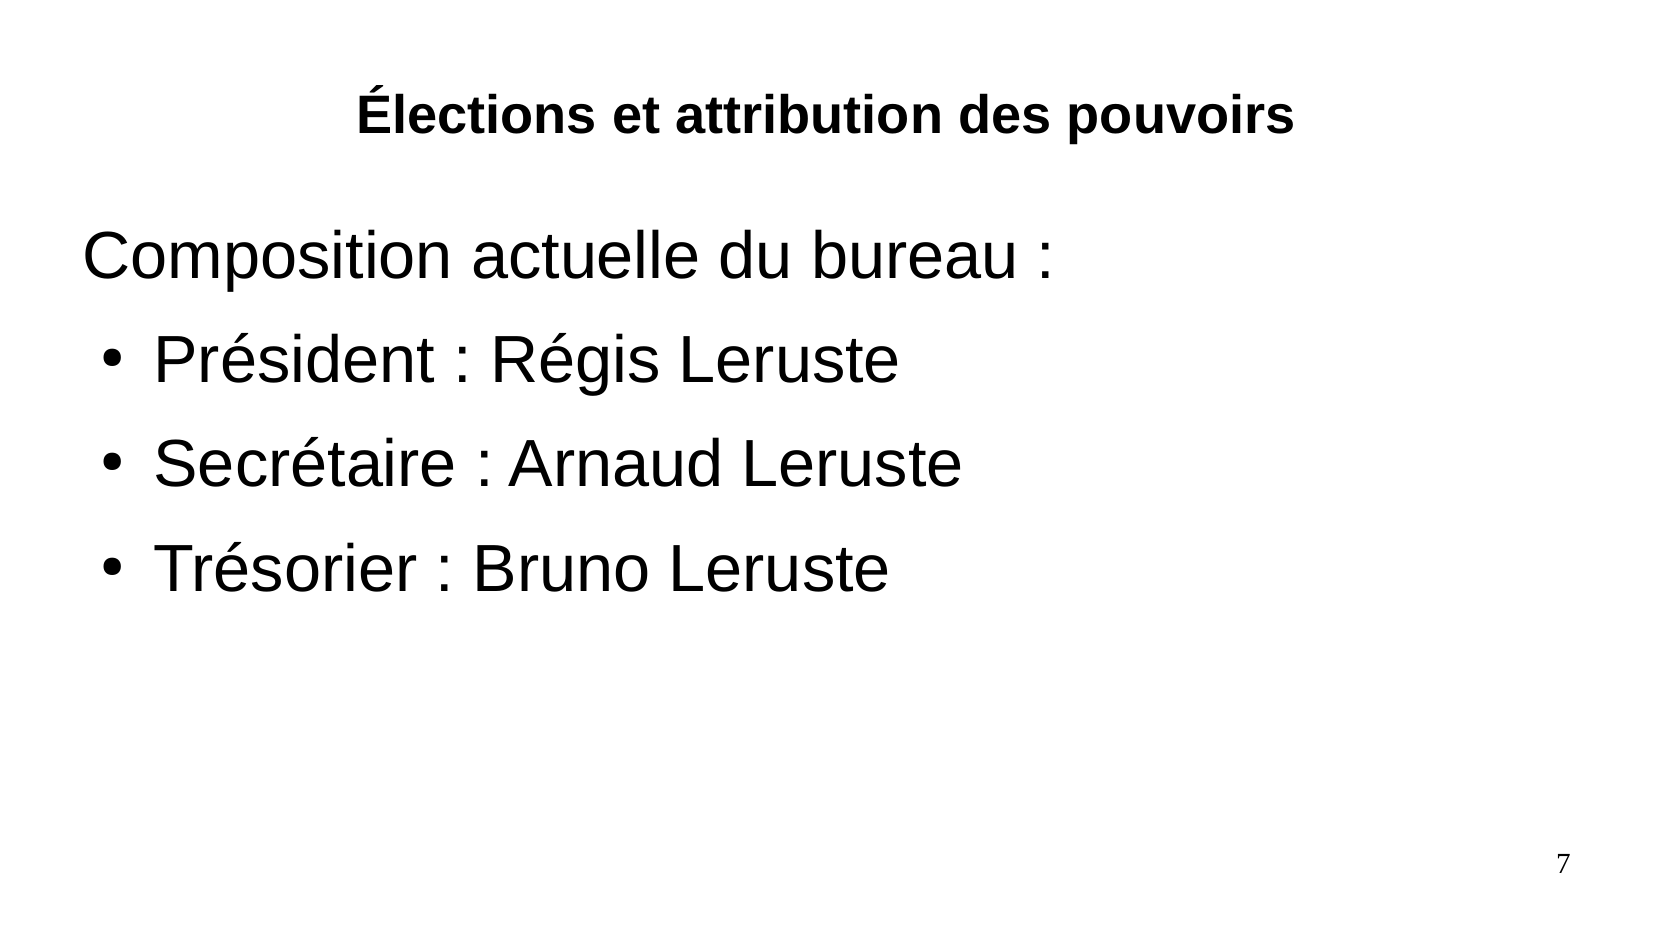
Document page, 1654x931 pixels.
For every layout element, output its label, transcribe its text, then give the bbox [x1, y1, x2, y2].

title Élections et attribution des pouvoirs [82, 37, 1571, 193]
list Composition actuelle du bureau : Président : Régis Leruste Secrétaire : Arnaud Leruste Trésorier : Bruno Leruste [82, 217, 1571, 758]
